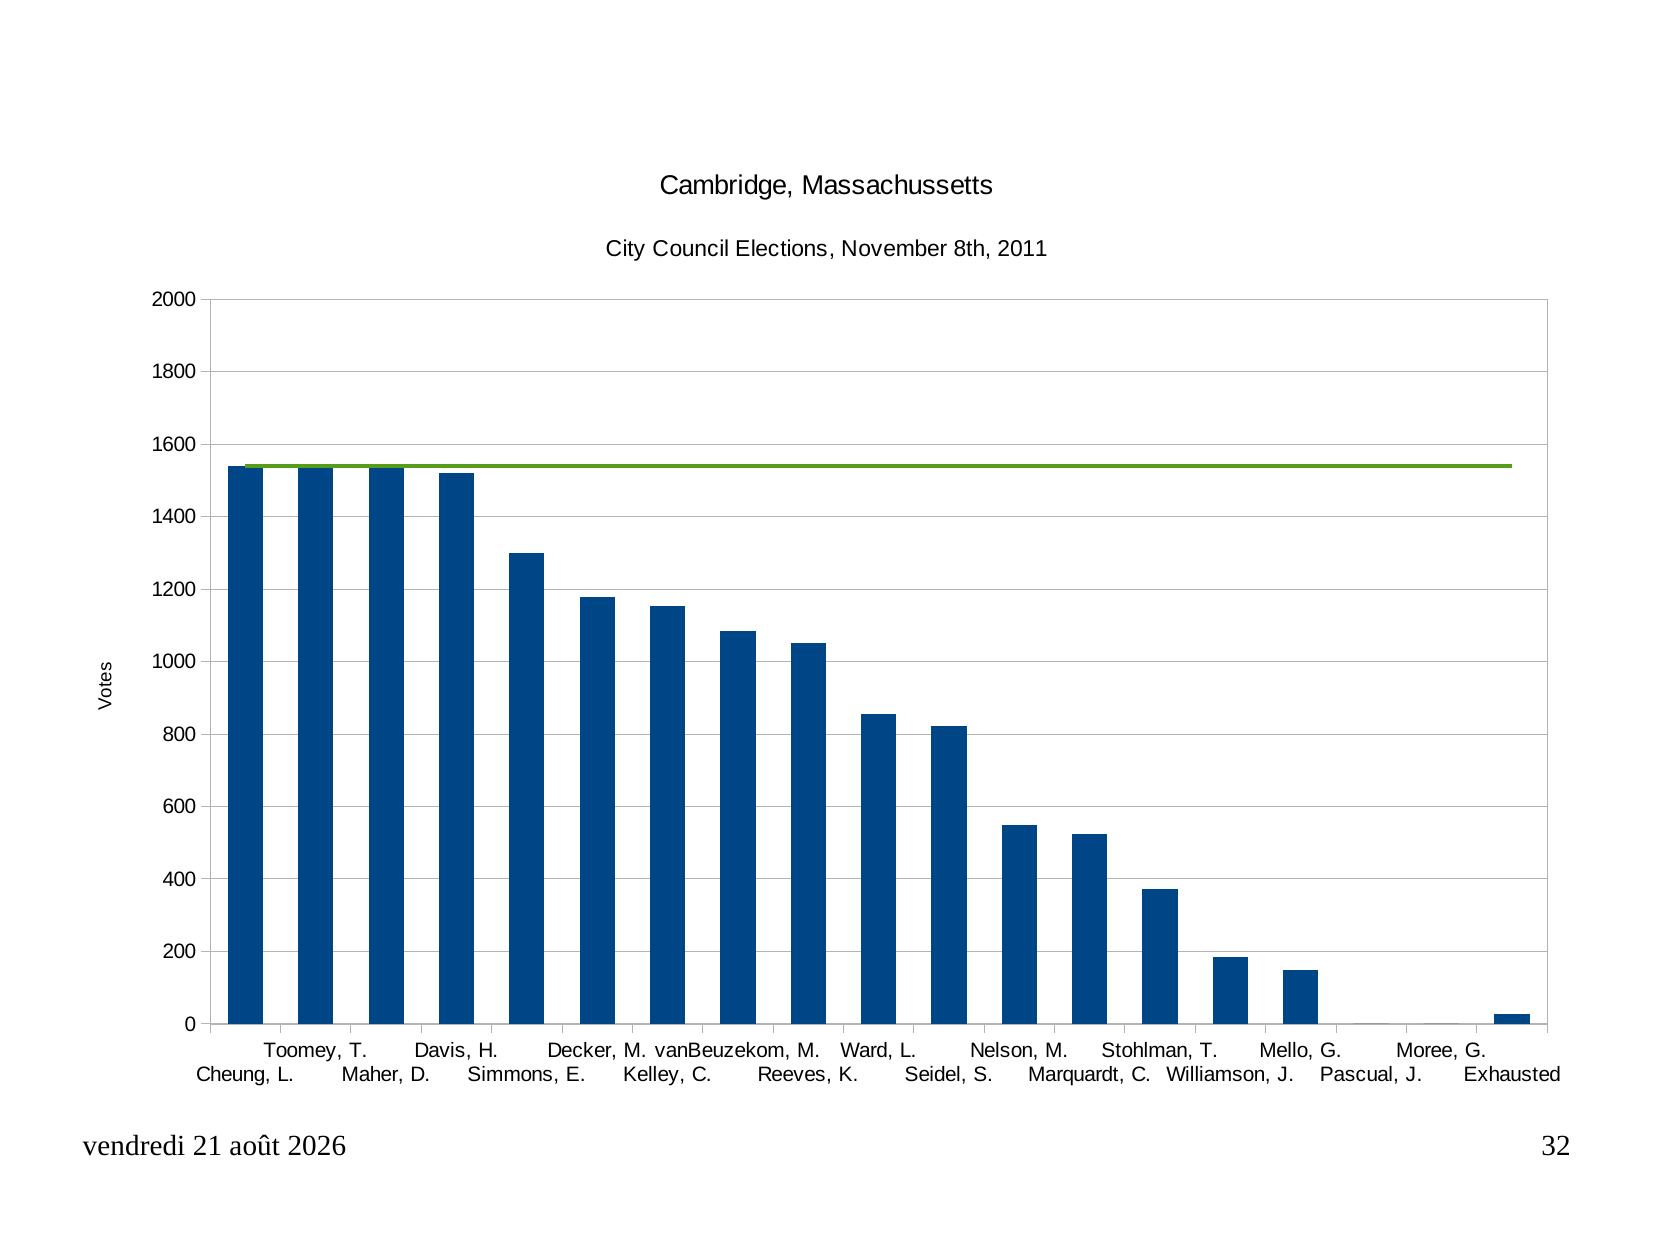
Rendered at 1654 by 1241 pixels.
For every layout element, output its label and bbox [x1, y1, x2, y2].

chart [61, 135, 1592, 1106]
